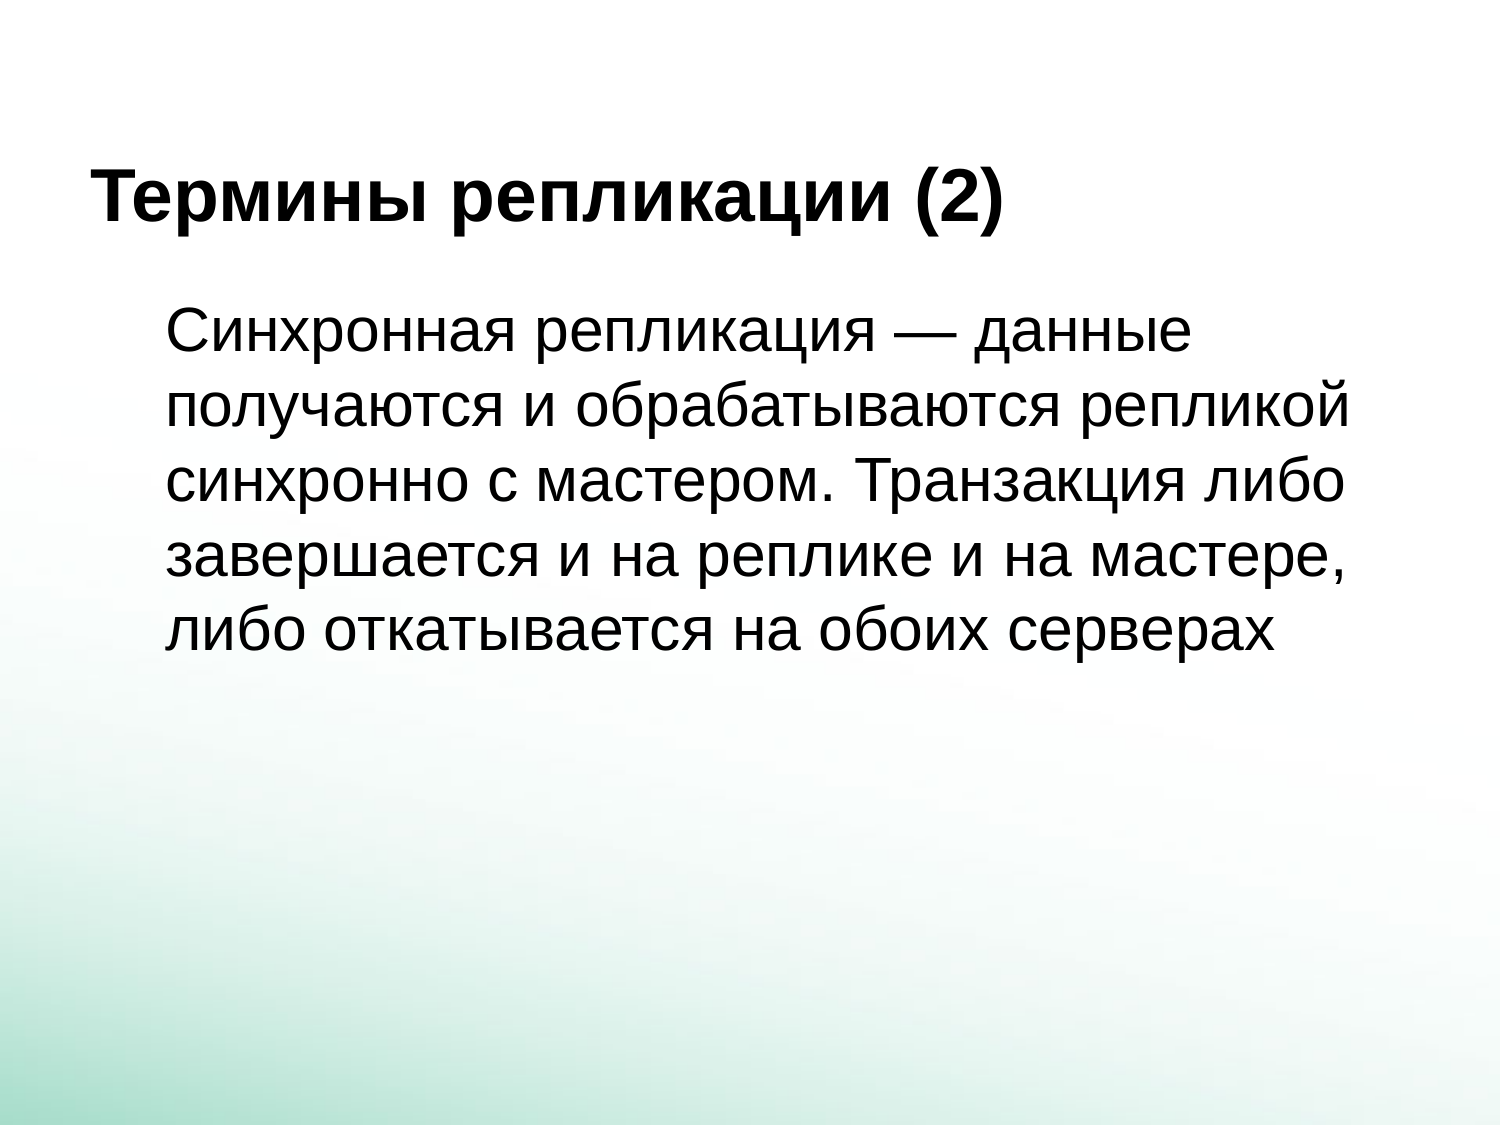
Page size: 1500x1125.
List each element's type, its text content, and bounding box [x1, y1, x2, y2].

list Синхронная репликация — данные получаются и обрабатываются репликой синхронно с мастером. Транзакция либо завершается и на реплике и на мастере, либо откатывается на обоих серверах [75, 273, 1425, 885]
title Термины репликации (2) [75, 110, 1267, 252]
picture [0, 0, 1500, 1125]
